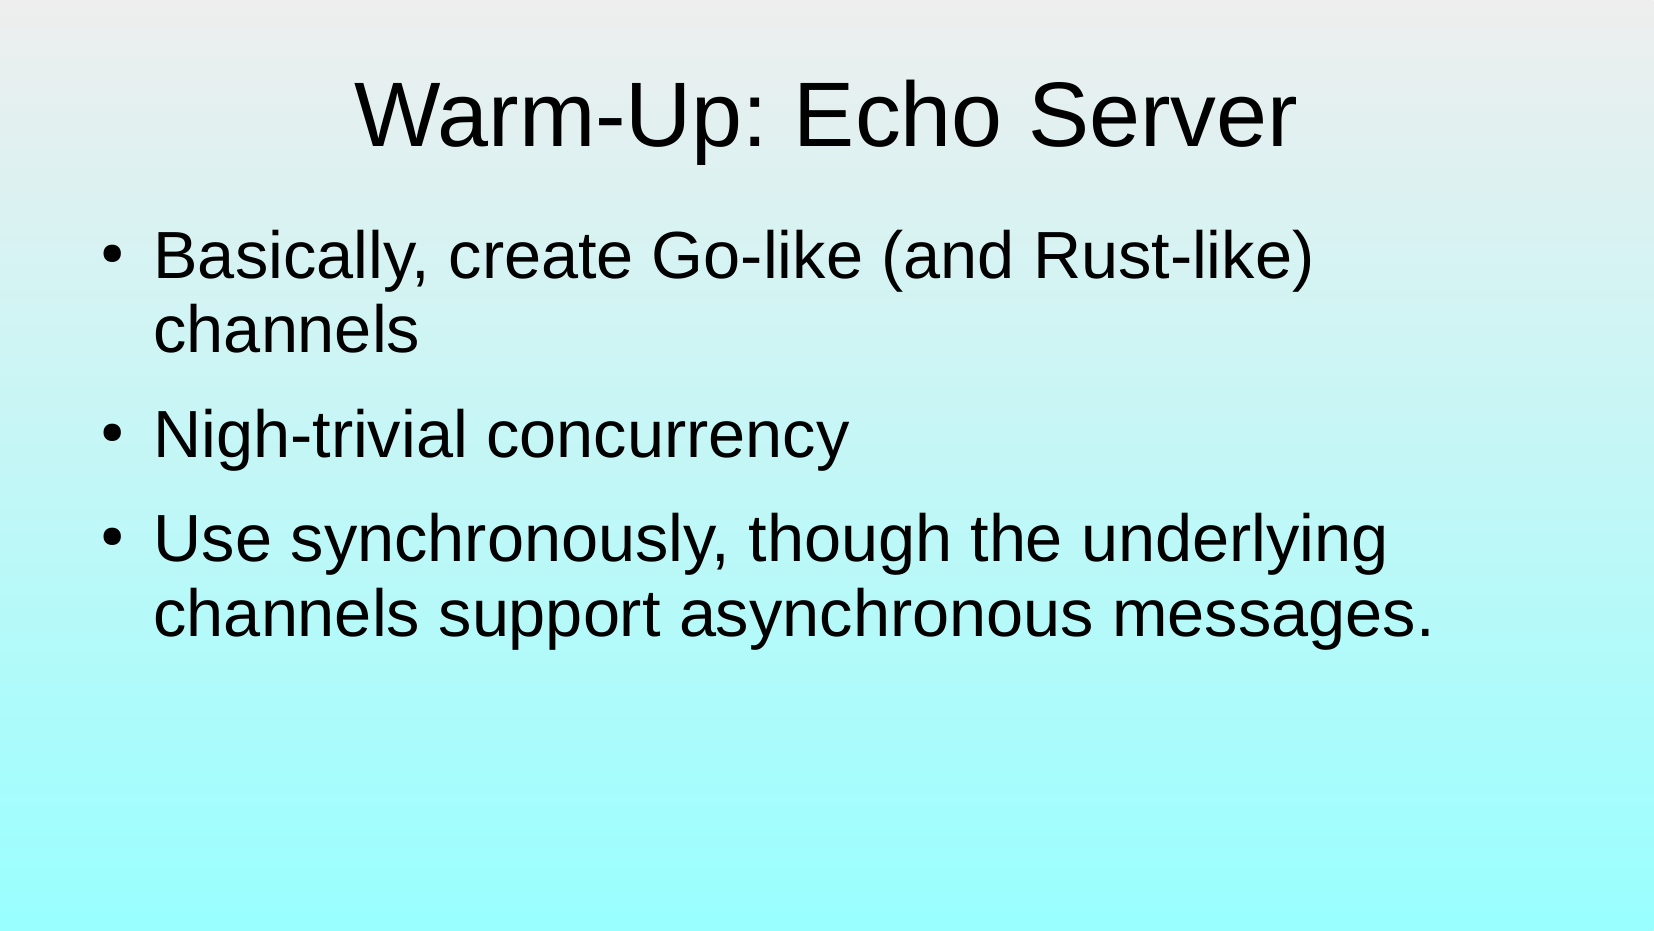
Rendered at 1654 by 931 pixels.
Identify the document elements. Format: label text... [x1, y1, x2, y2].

title Warm-Up: Echo Server [82, 37, 1571, 193]
list Basically, create Go-like (and Rust-like) channels Nigh-trivial concurrency Use synchronously, though the underlying channels support asynchronous messages. [82, 217, 1571, 758]
